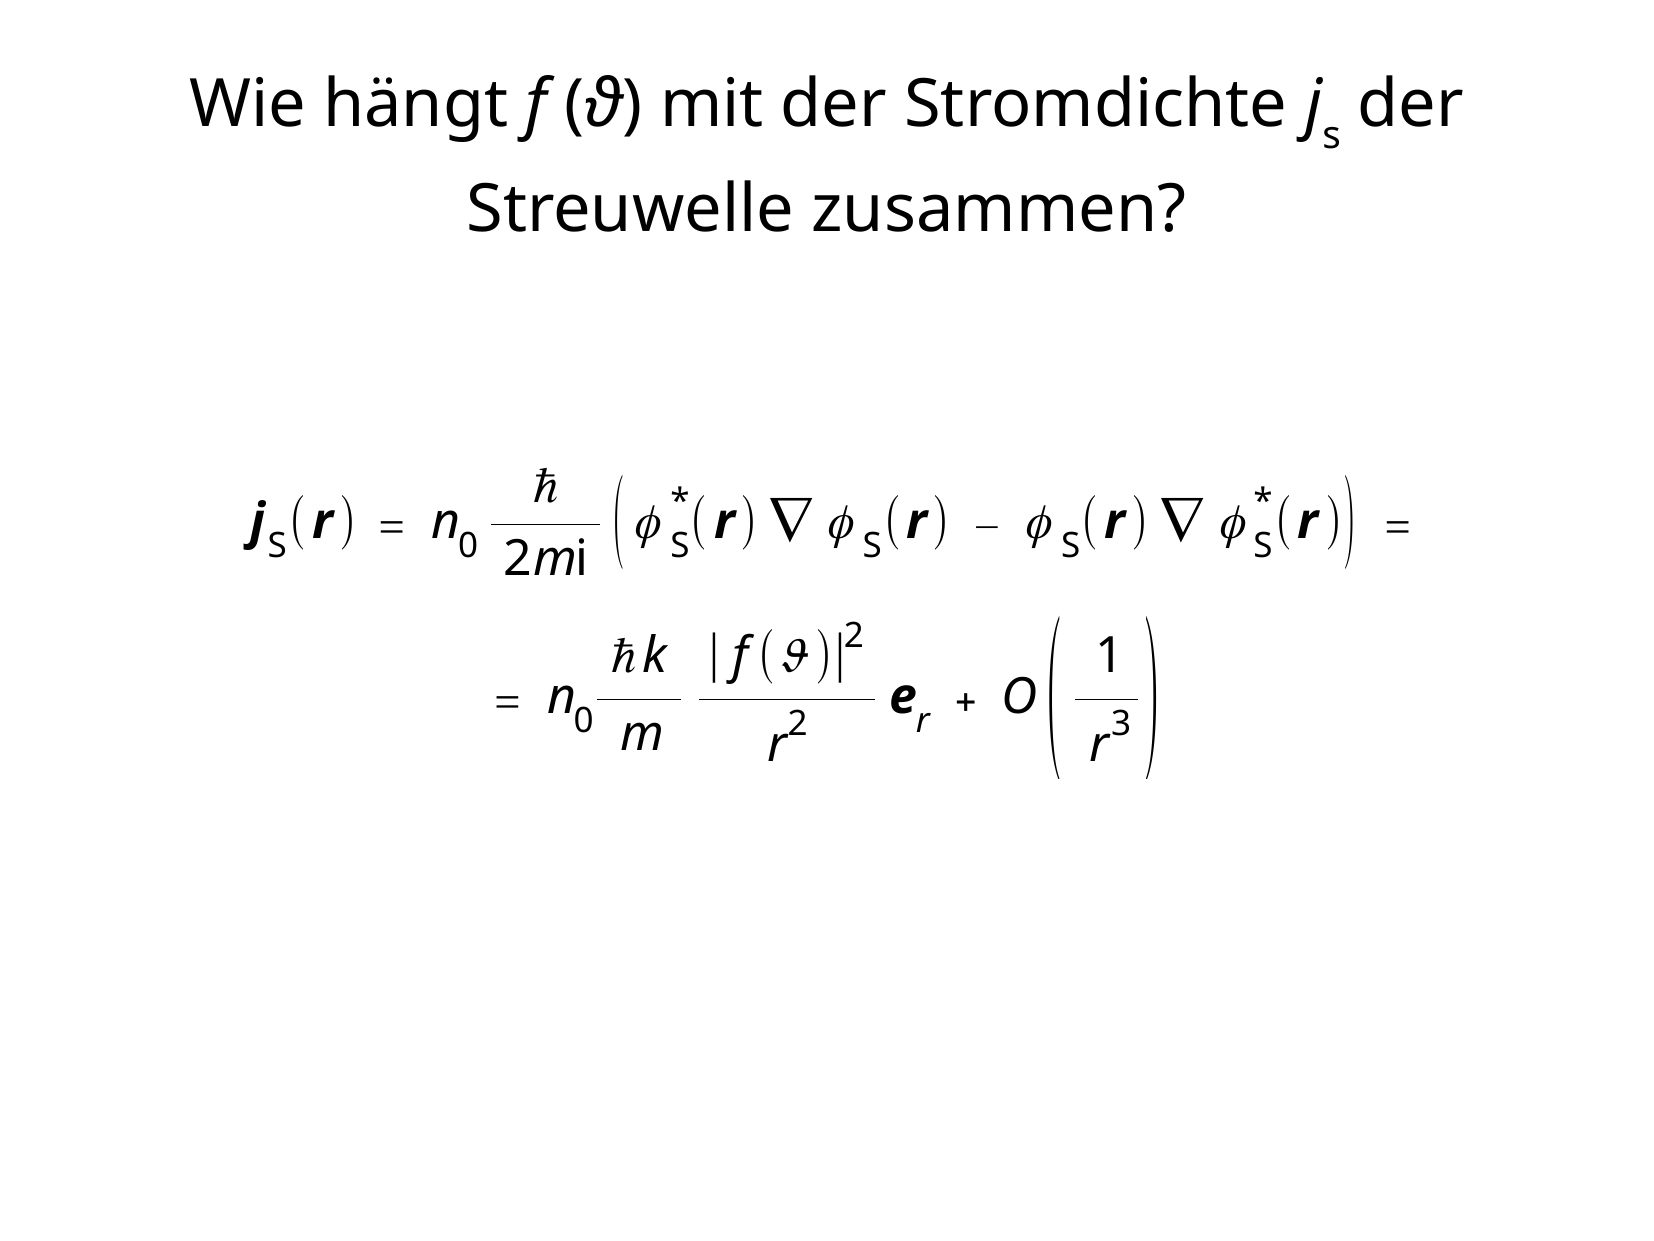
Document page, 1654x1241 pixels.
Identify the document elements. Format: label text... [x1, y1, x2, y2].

title Wie hängt f (ϑ) mit der Stromdichte js der Streuwelle zusammen? [82, 49, 1571, 257]
chart [234, 461, 1419, 779]
